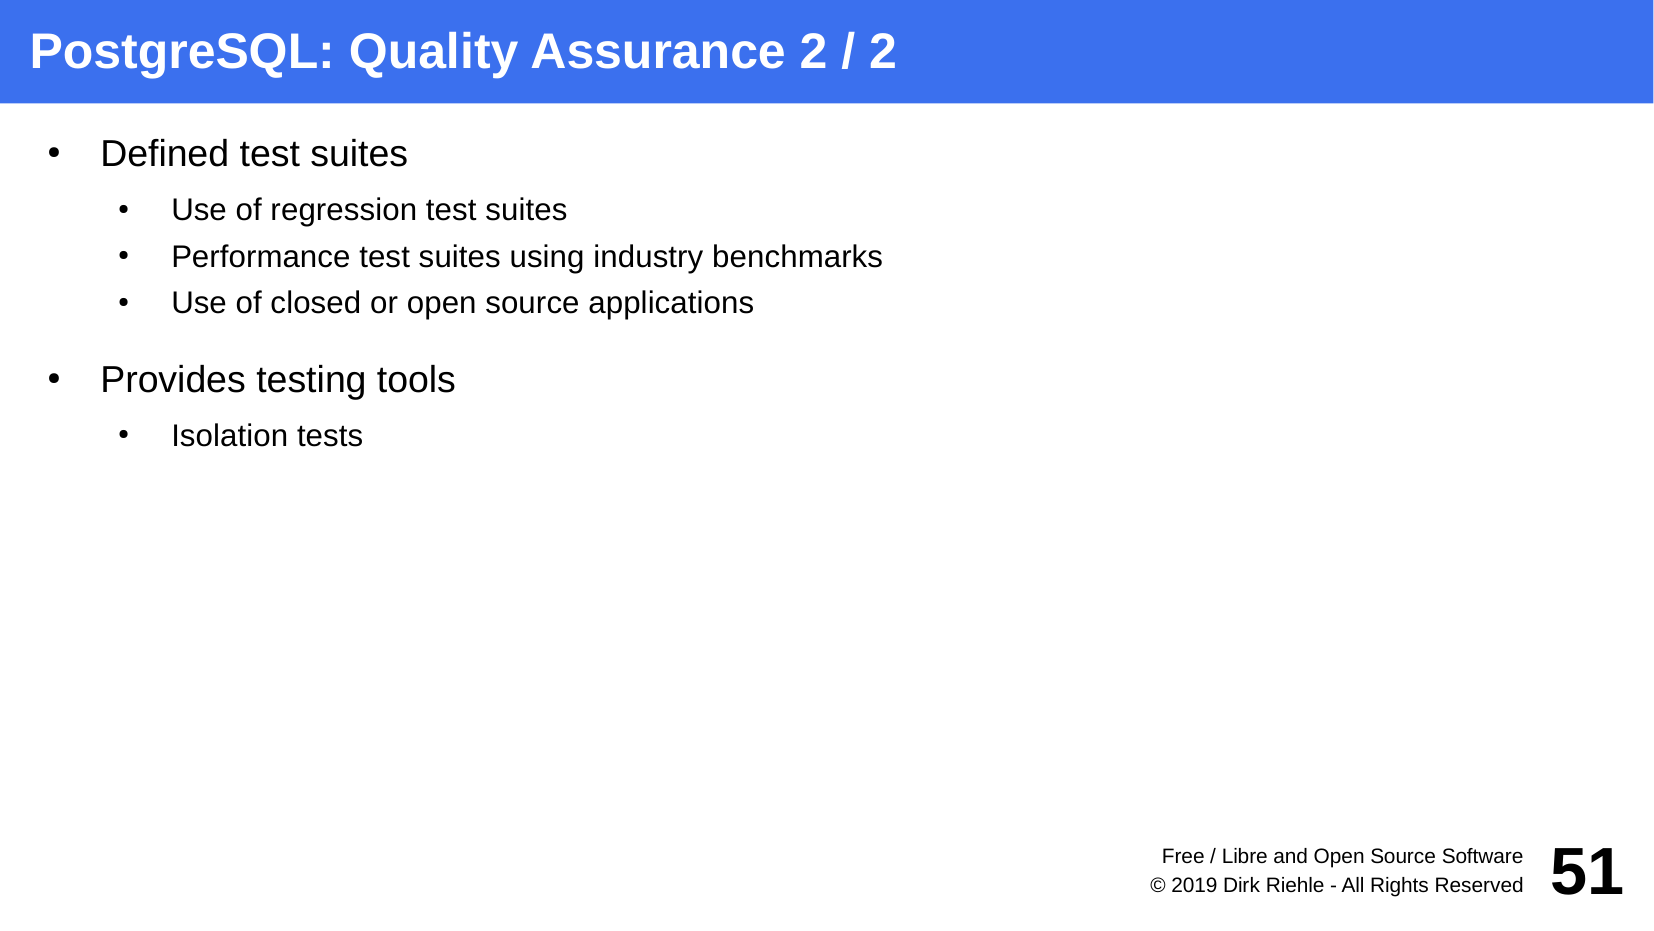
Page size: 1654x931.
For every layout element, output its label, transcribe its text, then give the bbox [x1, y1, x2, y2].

title PostgreSQL: Quality Assurance 2 / 2 [0, 0, 1654, 104]
list Defined test suites Use of regression test suites Performance test suites using industry benchmarks Use of closed or open source applications Provides testing tools Isolation tests [29, 132, 1625, 813]
